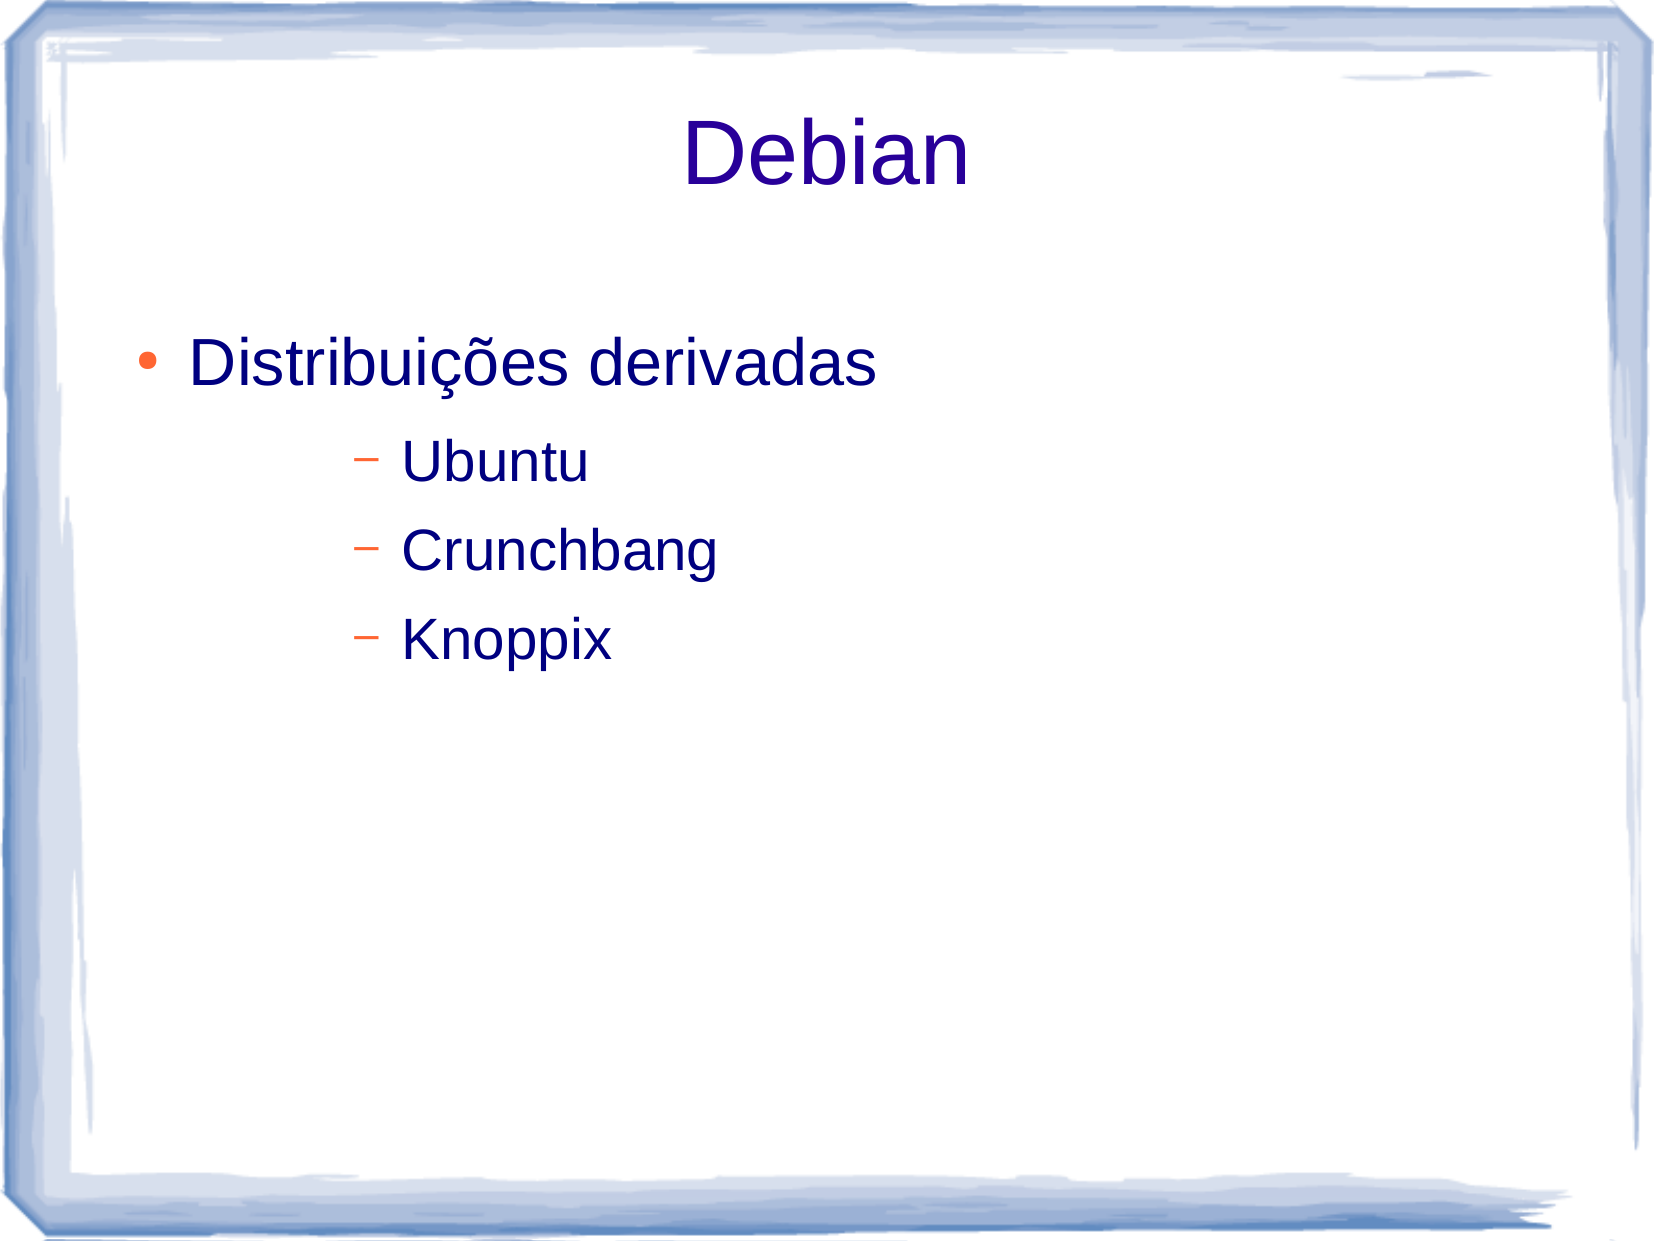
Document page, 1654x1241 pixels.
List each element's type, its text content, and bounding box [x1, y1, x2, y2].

picture [0, 0, 1654, 1241]
list Distribuições derivadas Ubuntu Crunchbang Knoppix [118, 324, 1571, 1030]
title Debian [82, 49, 1571, 257]
